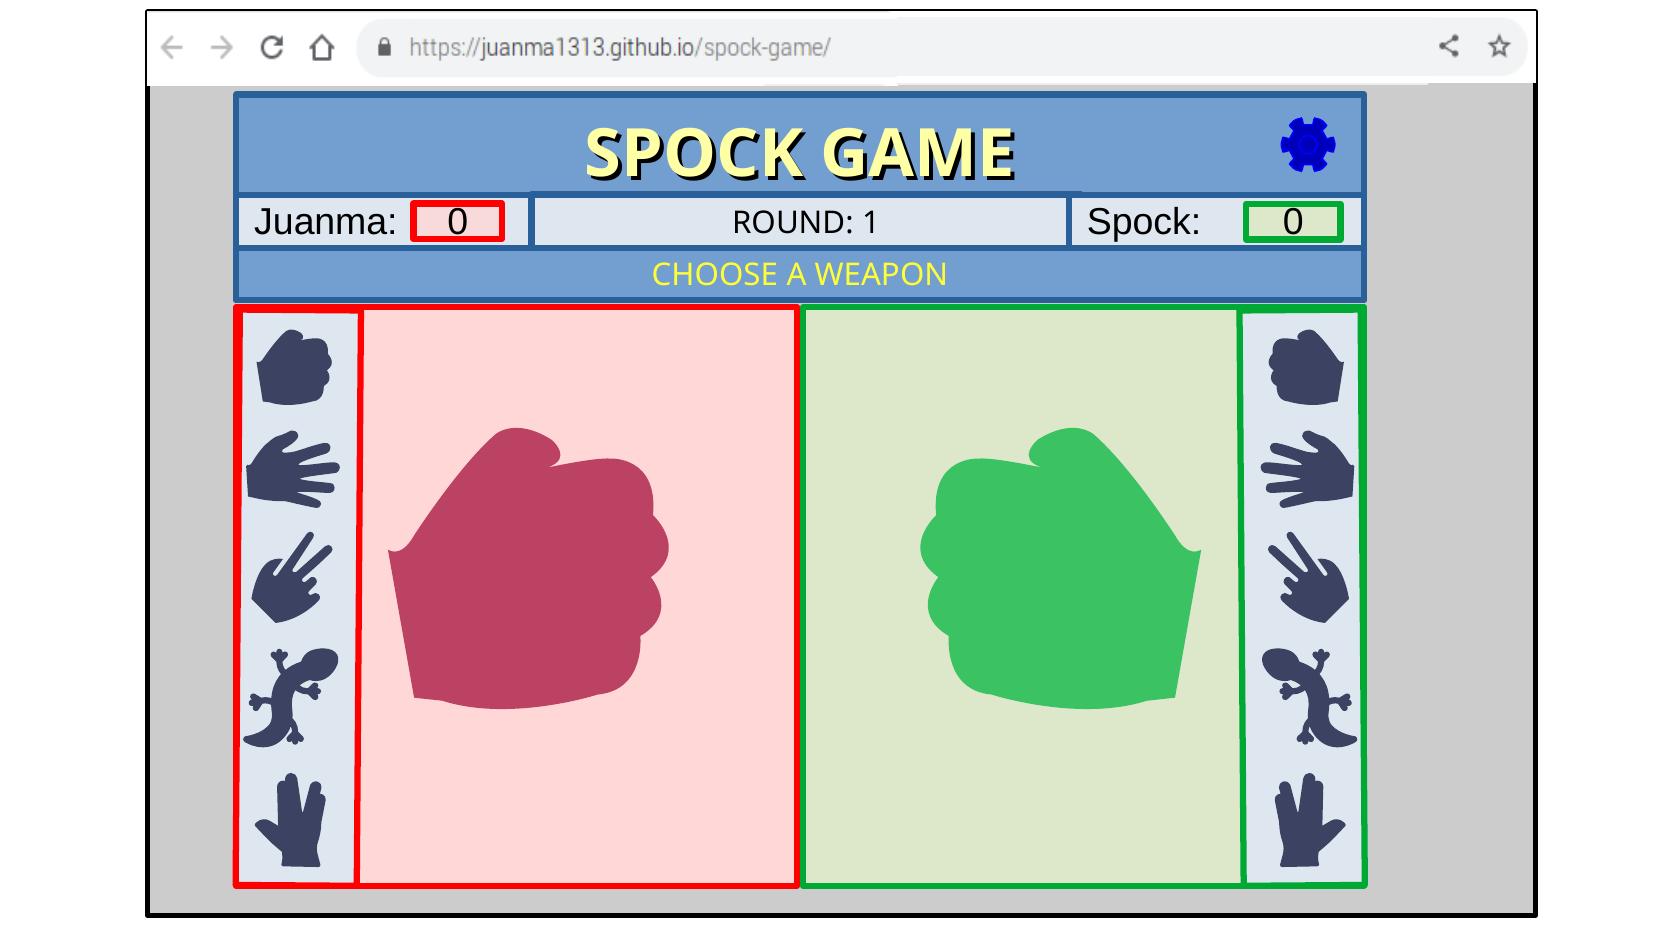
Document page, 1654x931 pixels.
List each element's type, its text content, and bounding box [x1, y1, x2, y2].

picture [1259, 428, 1357, 510]
text_box a [1239, 309, 1365, 886]
picture [915, 421, 1212, 718]
text_box CHOOSE A WEAPON [236, 247, 1365, 300]
picture [147, 11, 1536, 86]
picture [253, 328, 333, 408]
picture [1272, 770, 1349, 869]
picture [1266, 530, 1351, 626]
picture [252, 770, 328, 869]
picture [244, 428, 341, 510]
picture [1275, 112, 1341, 178]
text_box 0 [1246, 203, 1341, 240]
picture [377, 421, 674, 718]
picture [1260, 646, 1359, 750]
text_box Spock: [1068, 194, 1365, 247]
picture [241, 646, 341, 750]
text_box SPOCK GAME [236, 94, 1365, 194]
picture [1267, 328, 1347, 408]
text_box 0 [413, 203, 502, 239]
text_box ROUND: 1 [532, 194, 1068, 247]
text_box a [235, 309, 361, 886]
picture [250, 530, 334, 626]
text_box [147, 83, 1536, 916]
text_box Juanma: [236, 194, 532, 247]
